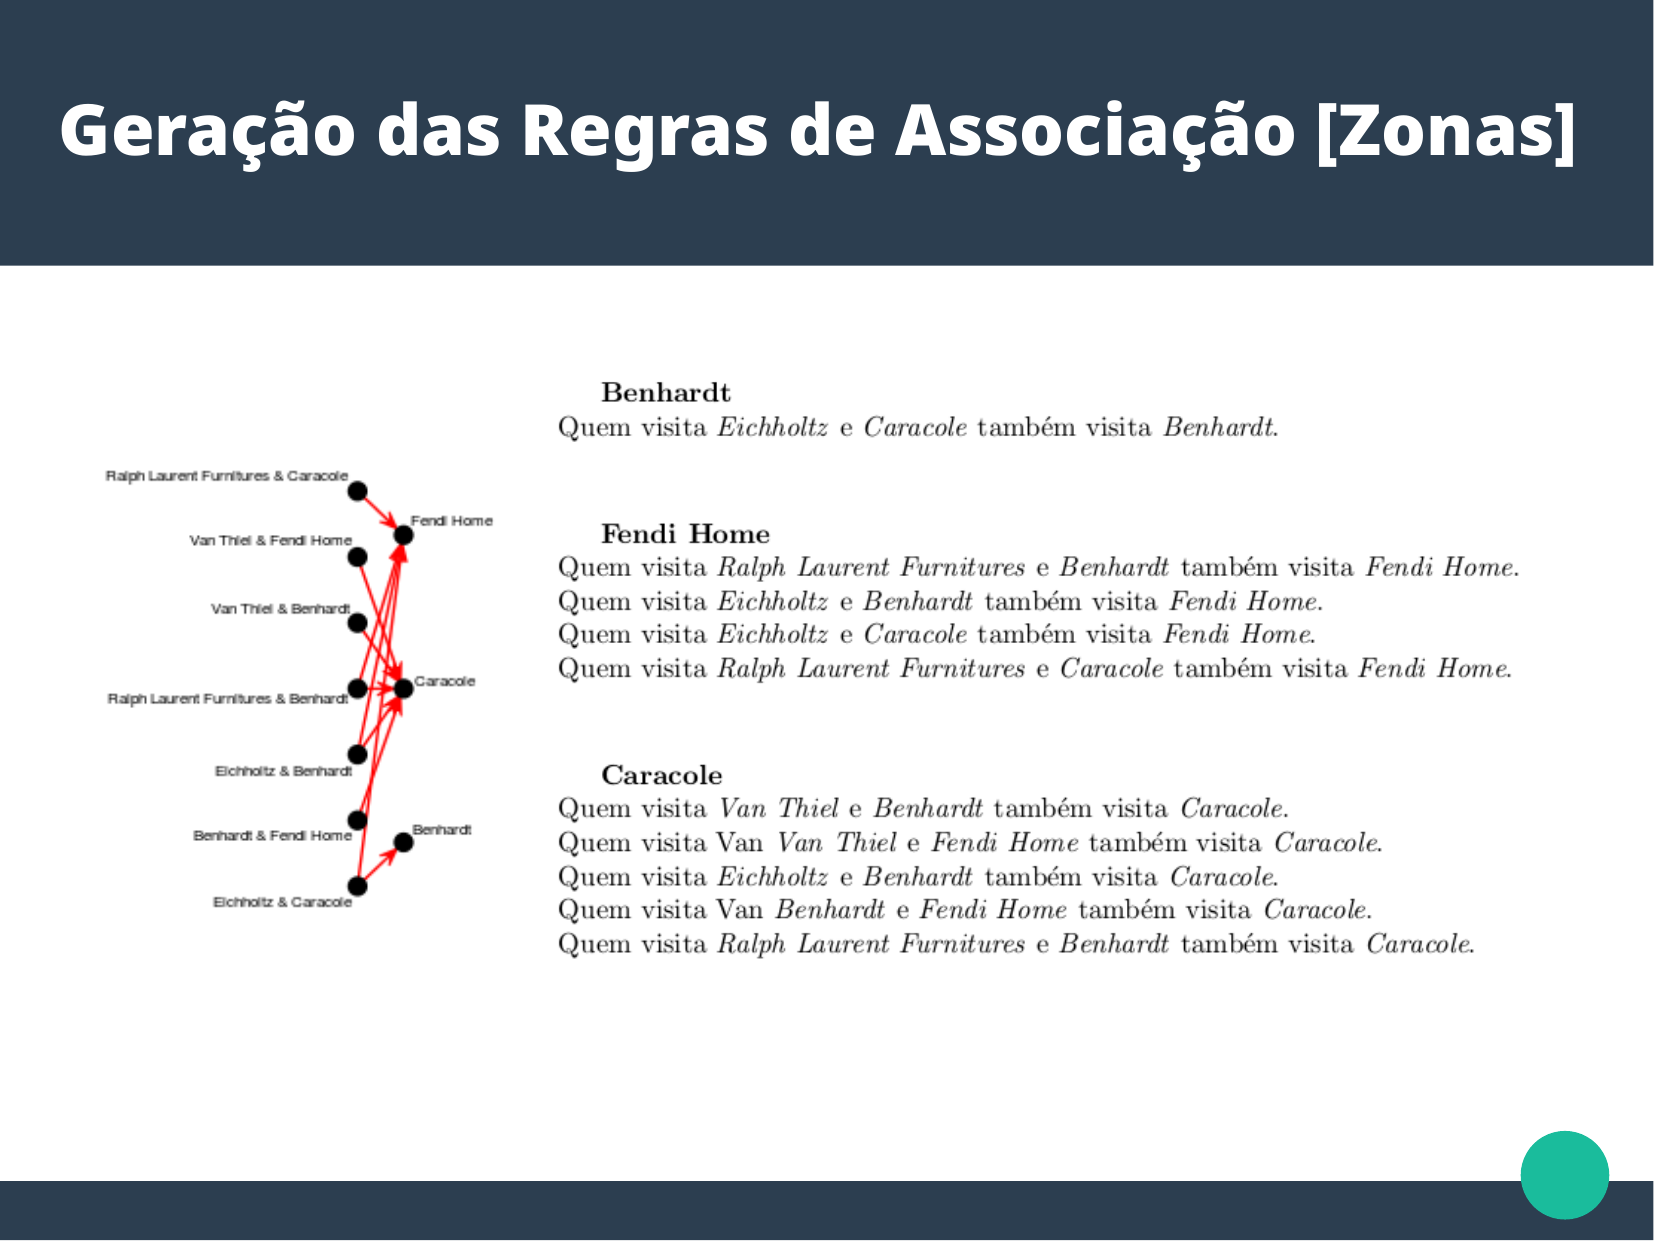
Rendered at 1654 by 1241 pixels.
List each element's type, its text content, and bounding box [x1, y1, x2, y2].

picture [35, 372, 1538, 1099]
title Geração das Regras de Associação [Zonas] [59, 45, 1595, 211]
